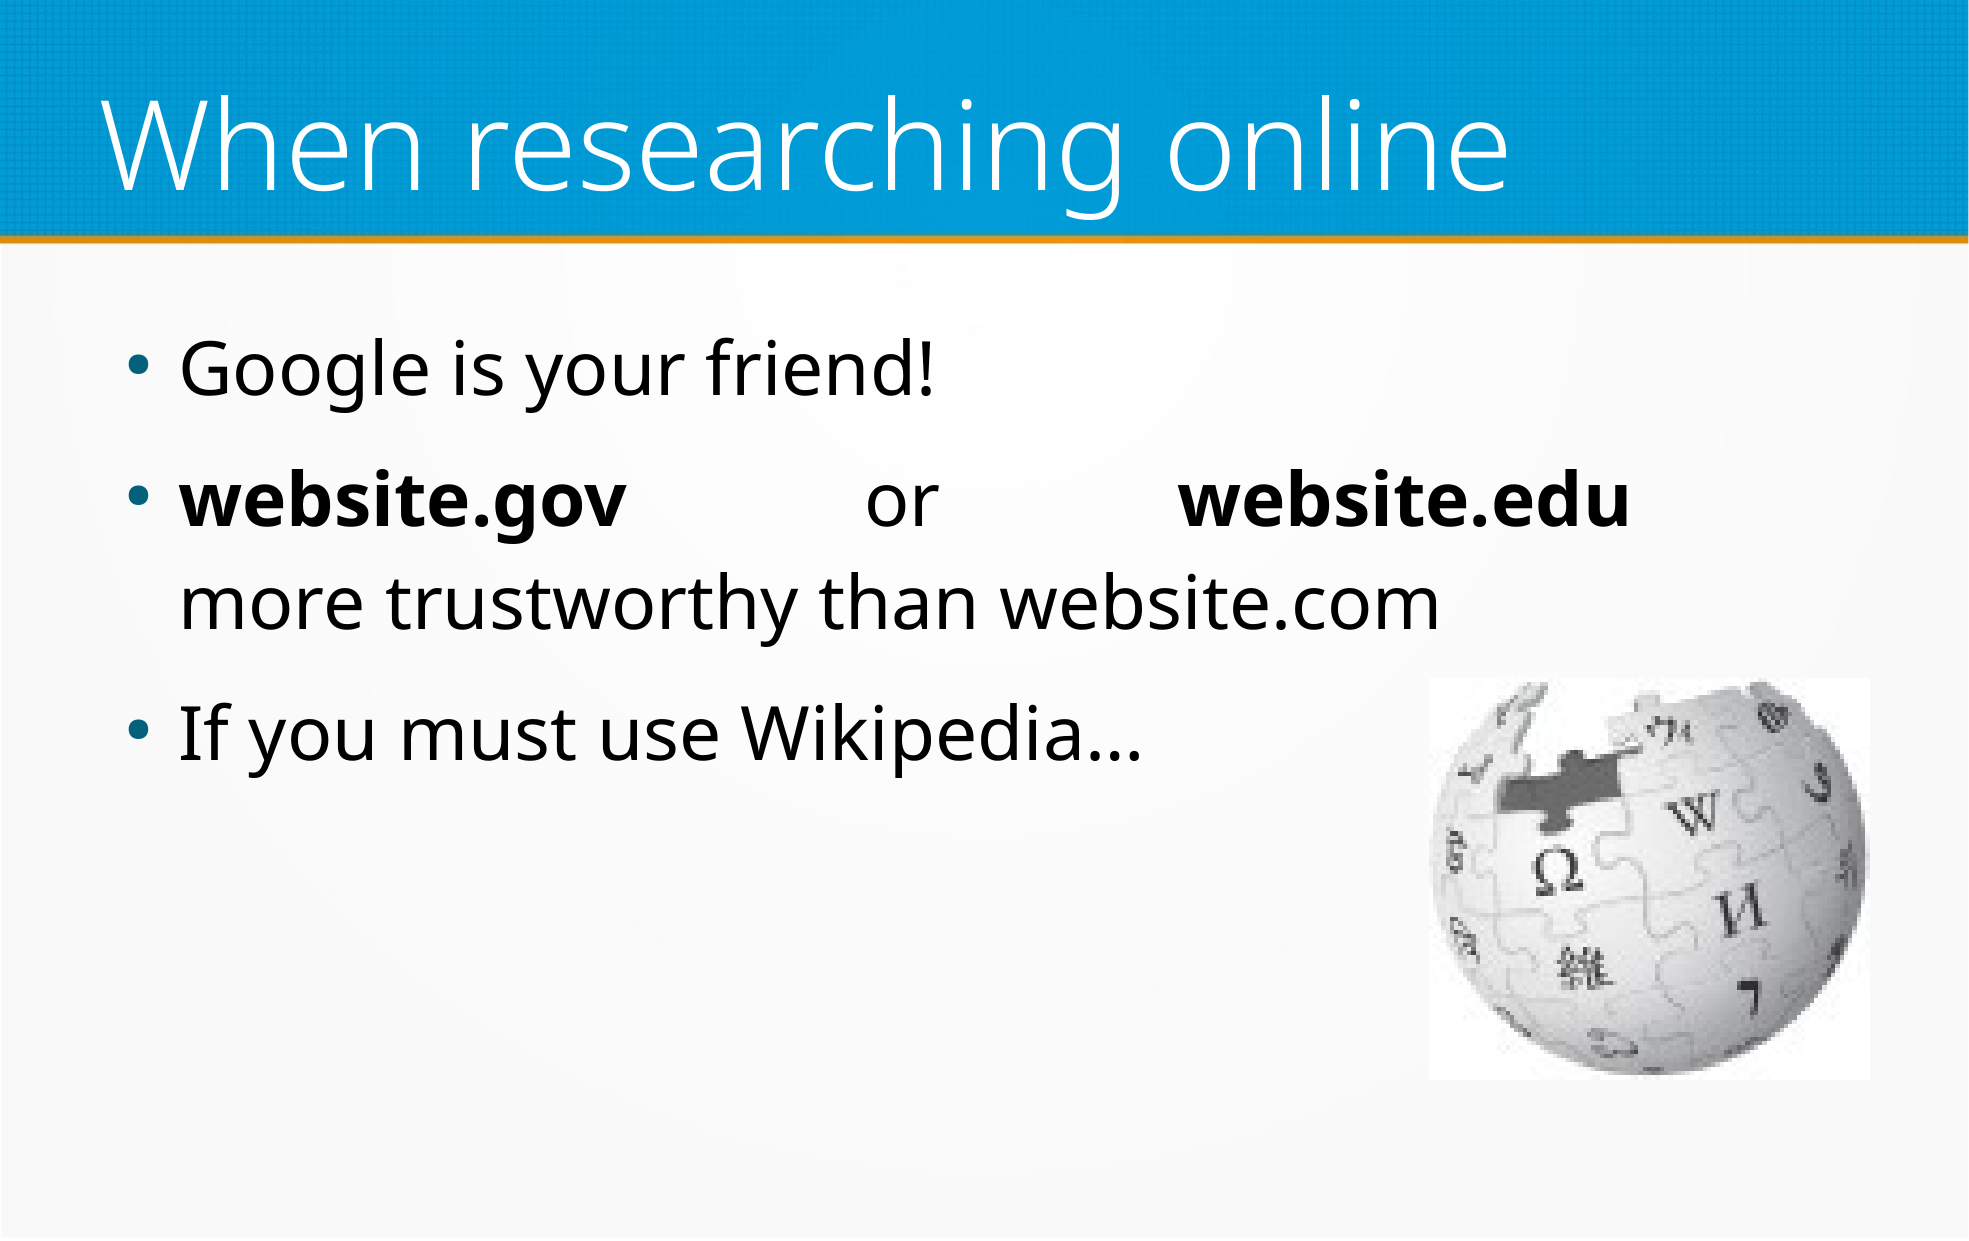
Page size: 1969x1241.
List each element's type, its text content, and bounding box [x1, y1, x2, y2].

list Google is your friend! website.gov or website.edu more trustworthy than website.com If you must use Wikipedia… [107, 315, 1870, 1081]
picture [0, 233, 1969, 1241]
title When researching online [98, 19, 1870, 227]
